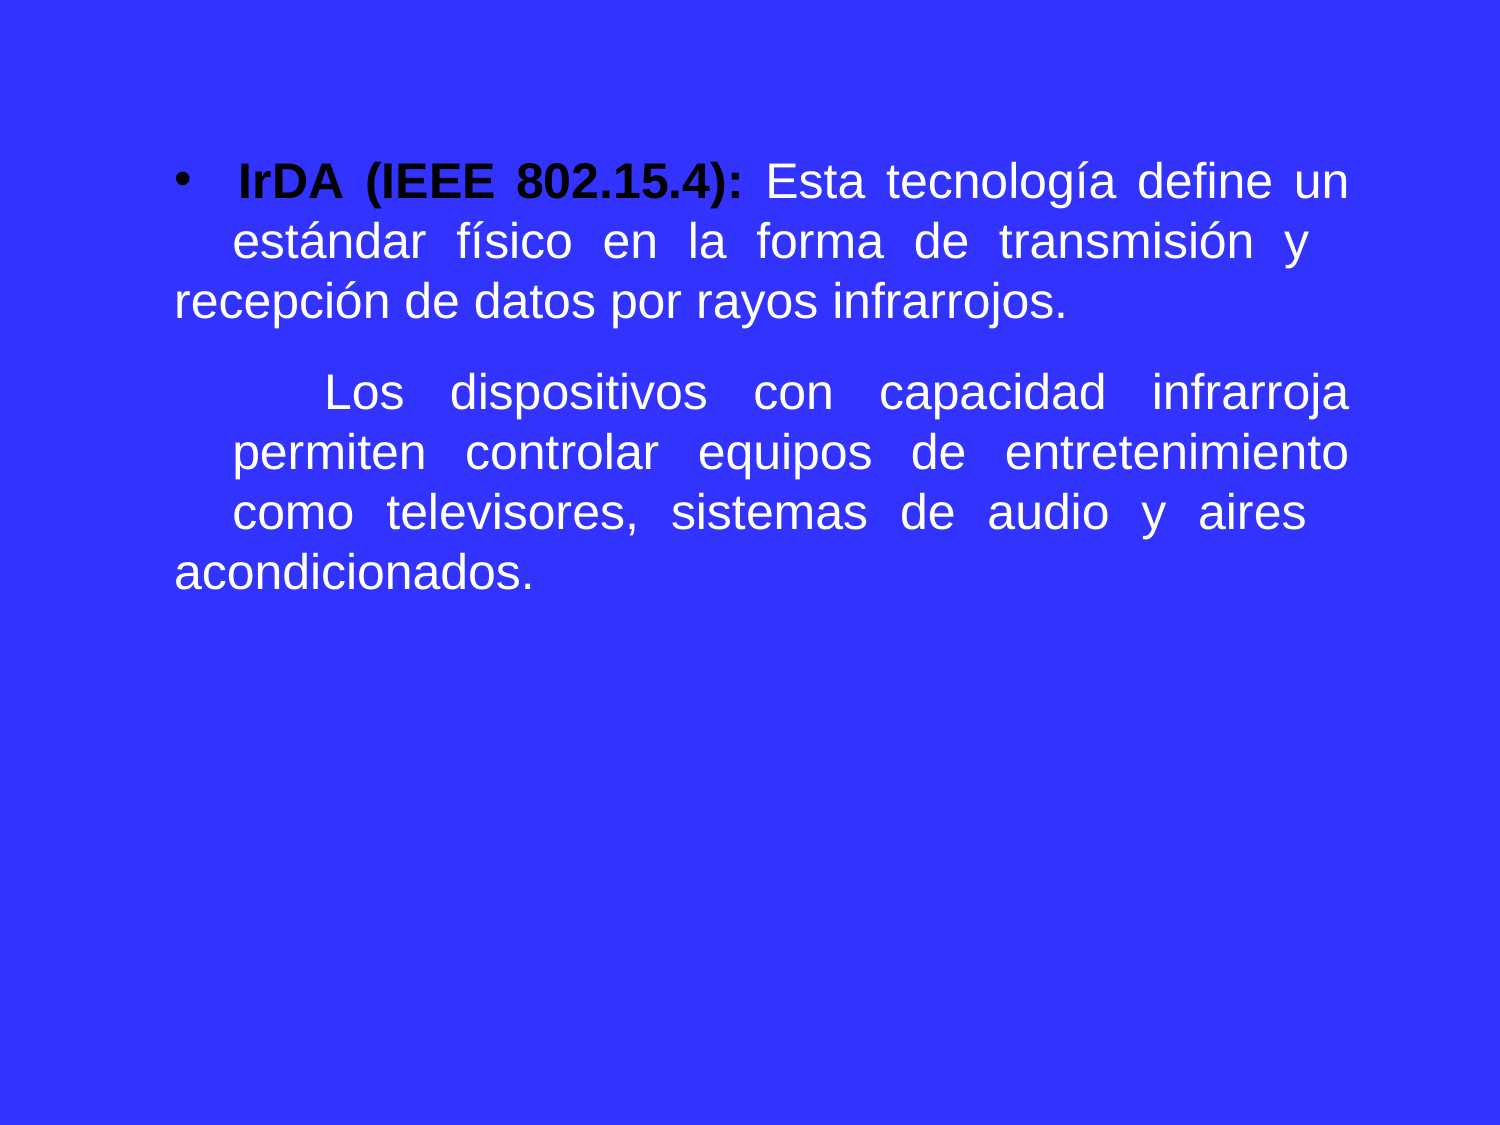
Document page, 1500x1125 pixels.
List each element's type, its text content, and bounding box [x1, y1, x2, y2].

text_box IrDA (IEEE 802.15.4): Esta tecnología define un estándar físico en la forma de transmisión y recepción de datos por rayos infrarrojos. Los dispositivos con capacidad infrarroja permiten controlar equipos de entretenimiento como televisores, sistemas de audio y aires acondicionados. [159, 140, 1365, 608]
